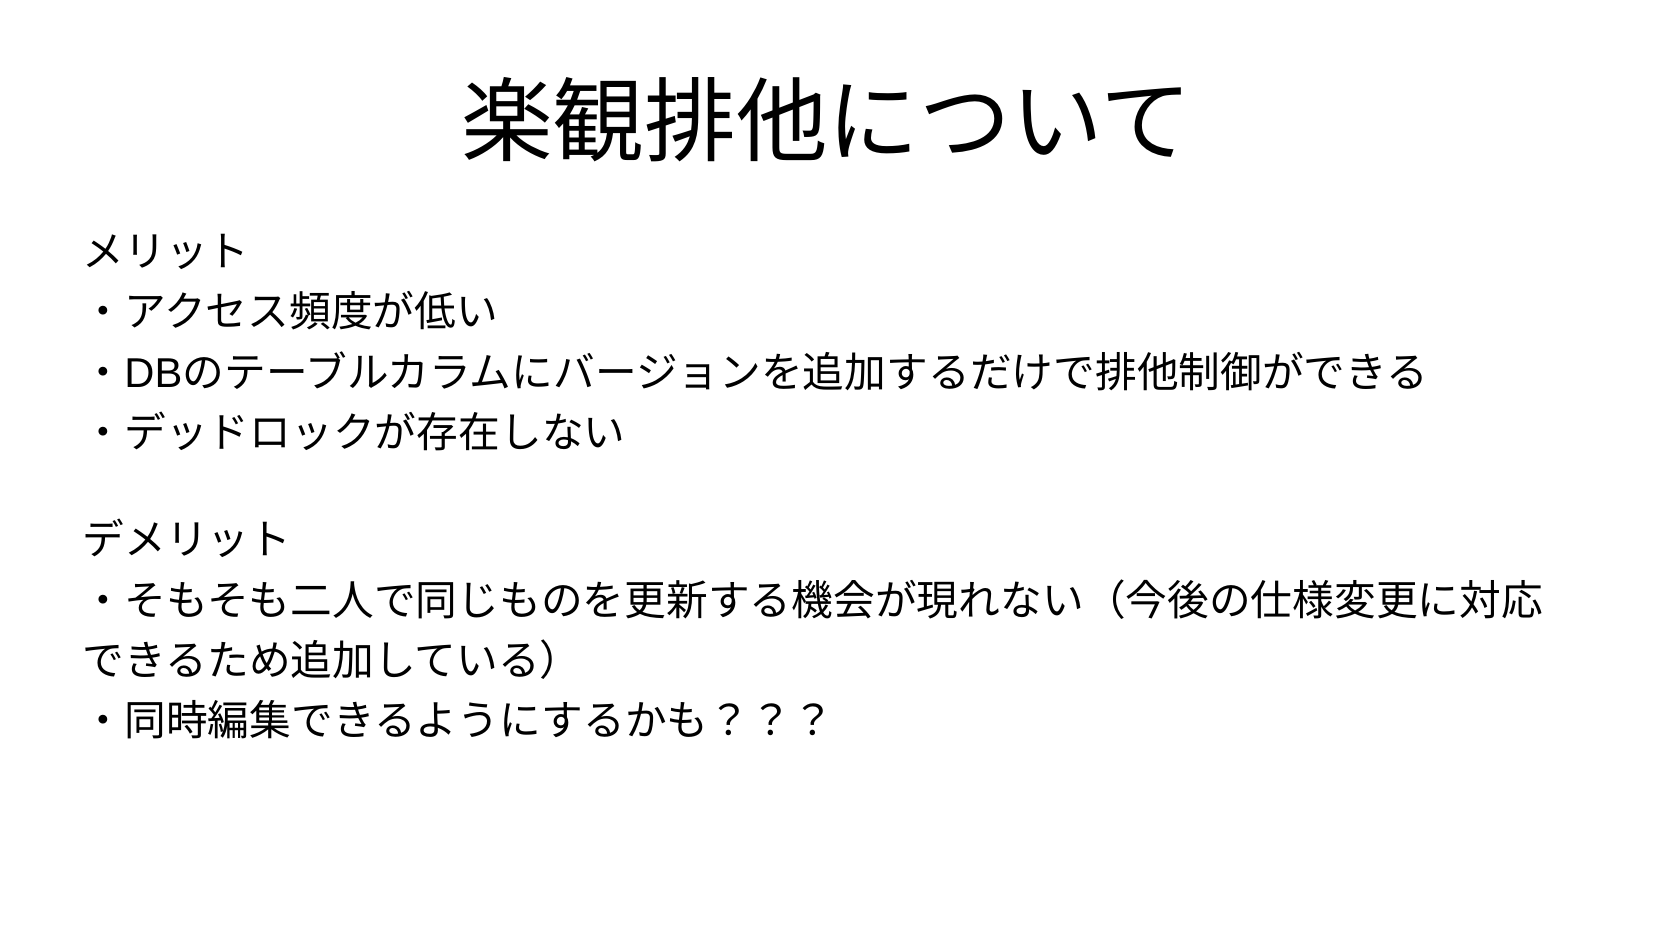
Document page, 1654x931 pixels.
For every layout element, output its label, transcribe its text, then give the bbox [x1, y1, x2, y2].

title 楽観排他について [82, 37, 1571, 193]
subtitle メリット ・アクセス頻度が低い ・DBのテーブルカラムにバージョンを追加するだけで排他制御ができる ・デッドロックが存在しない デメリット ・そもそも二人で同じものを更新する機会が現れない（今後の仕様変更に対応できるため追加している） ・同時編集できるようにするかも？？？ [82, 217, 1571, 758]
